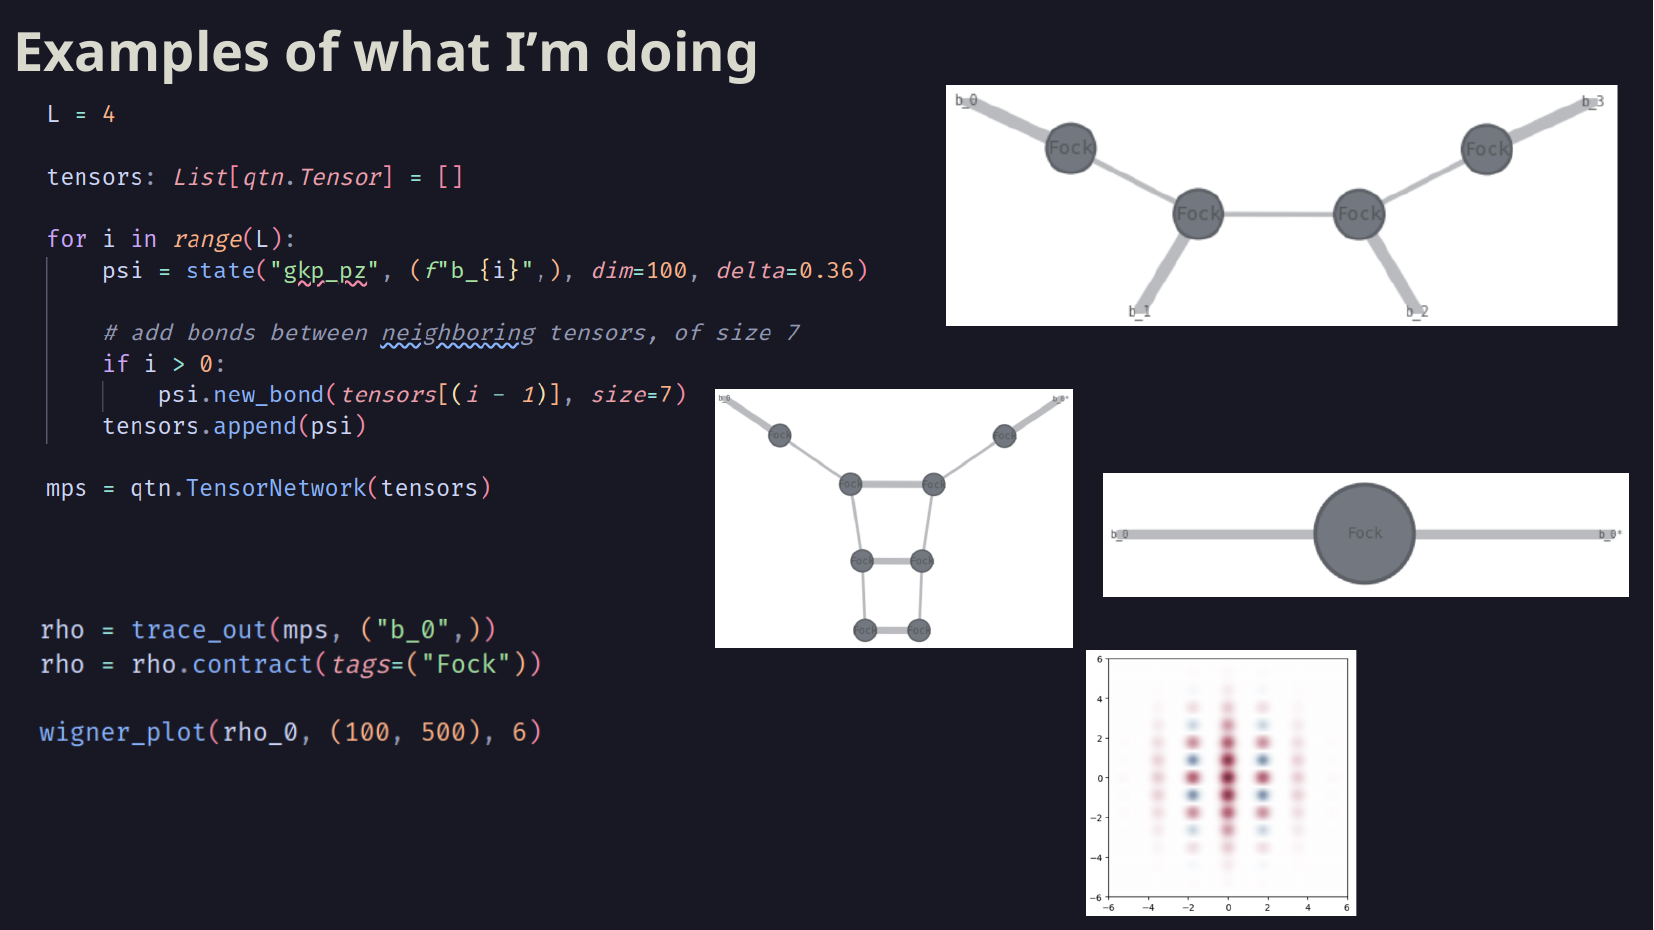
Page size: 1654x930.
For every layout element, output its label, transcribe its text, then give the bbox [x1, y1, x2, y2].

picture [25, 96, 1073, 648]
text_box Examples of what I’m doing [13, 13, 1069, 97]
picture [1086, 650, 1357, 916]
picture [20, 592, 579, 771]
picture [946, 85, 1618, 326]
picture [1103, 473, 1629, 597]
